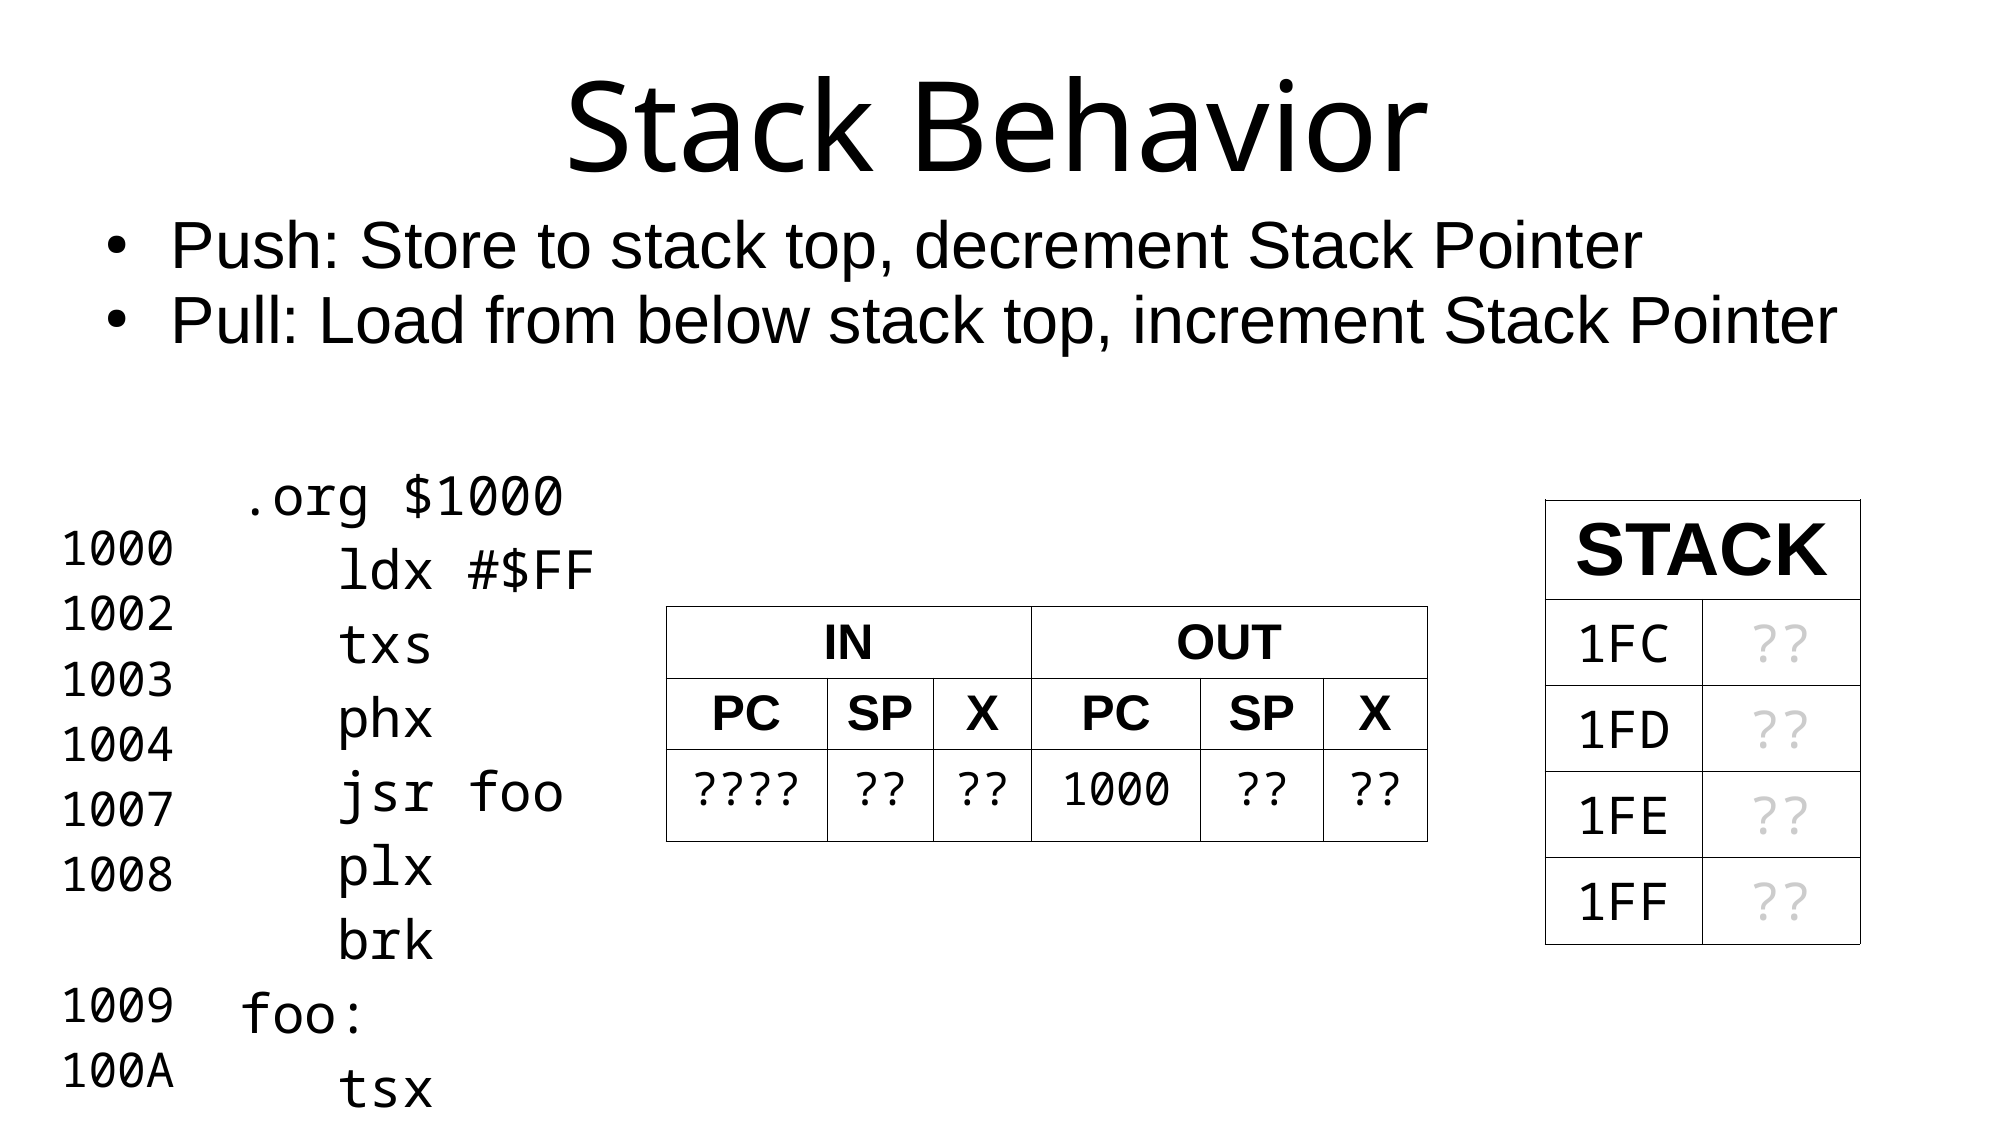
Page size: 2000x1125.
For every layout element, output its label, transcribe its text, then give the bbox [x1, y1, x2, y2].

table_cell 1FE [1546, 772, 1702, 857]
table_cell 1FD [1546, 686, 1702, 771]
table_cell PC [1032, 679, 1200, 749]
table_header OUT [1032, 607, 1427, 678]
table_header STACK [1546, 501, 1860, 599]
table_cell X [1324, 679, 1427, 749]
table_cell ?? [1324, 750, 1427, 841]
title Stack Behavior [30, 22, 1966, 240]
table_cell SP [1201, 679, 1323, 749]
table_cell 1FF [1546, 858, 1702, 944]
text_box .org $1000 ldx #$FF txs phx jsr foo plx brk foo: tsx rts [225, 450, 782, 1075]
text_box Push: Store to stack top, decrement Stack Pointer Pull: Load from below stack top, increment Stack Pointer [90, 201, 1856, 366]
table_cell ?? [934, 750, 1031, 841]
text_box 1000 1002 1003 1004 1007 1008 1009 100A [45, 506, 226, 1077]
table_cell SP [828, 679, 933, 749]
table_cell 1FC [1546, 600, 1702, 685]
table_cell ?? [1703, 858, 1860, 944]
table_cell ?? [1703, 600, 1860, 685]
table_cell ???? [667, 750, 827, 841]
table_cell ?? [828, 750, 933, 841]
table_header IN [667, 607, 1031, 678]
table_cell 1000 [1032, 750, 1200, 841]
table_cell ?? [1703, 686, 1860, 771]
table_cell X [934, 679, 1031, 749]
table_cell ?? [1201, 750, 1323, 841]
table_cell ?? [1703, 772, 1860, 857]
table_cell PC [667, 679, 827, 749]
